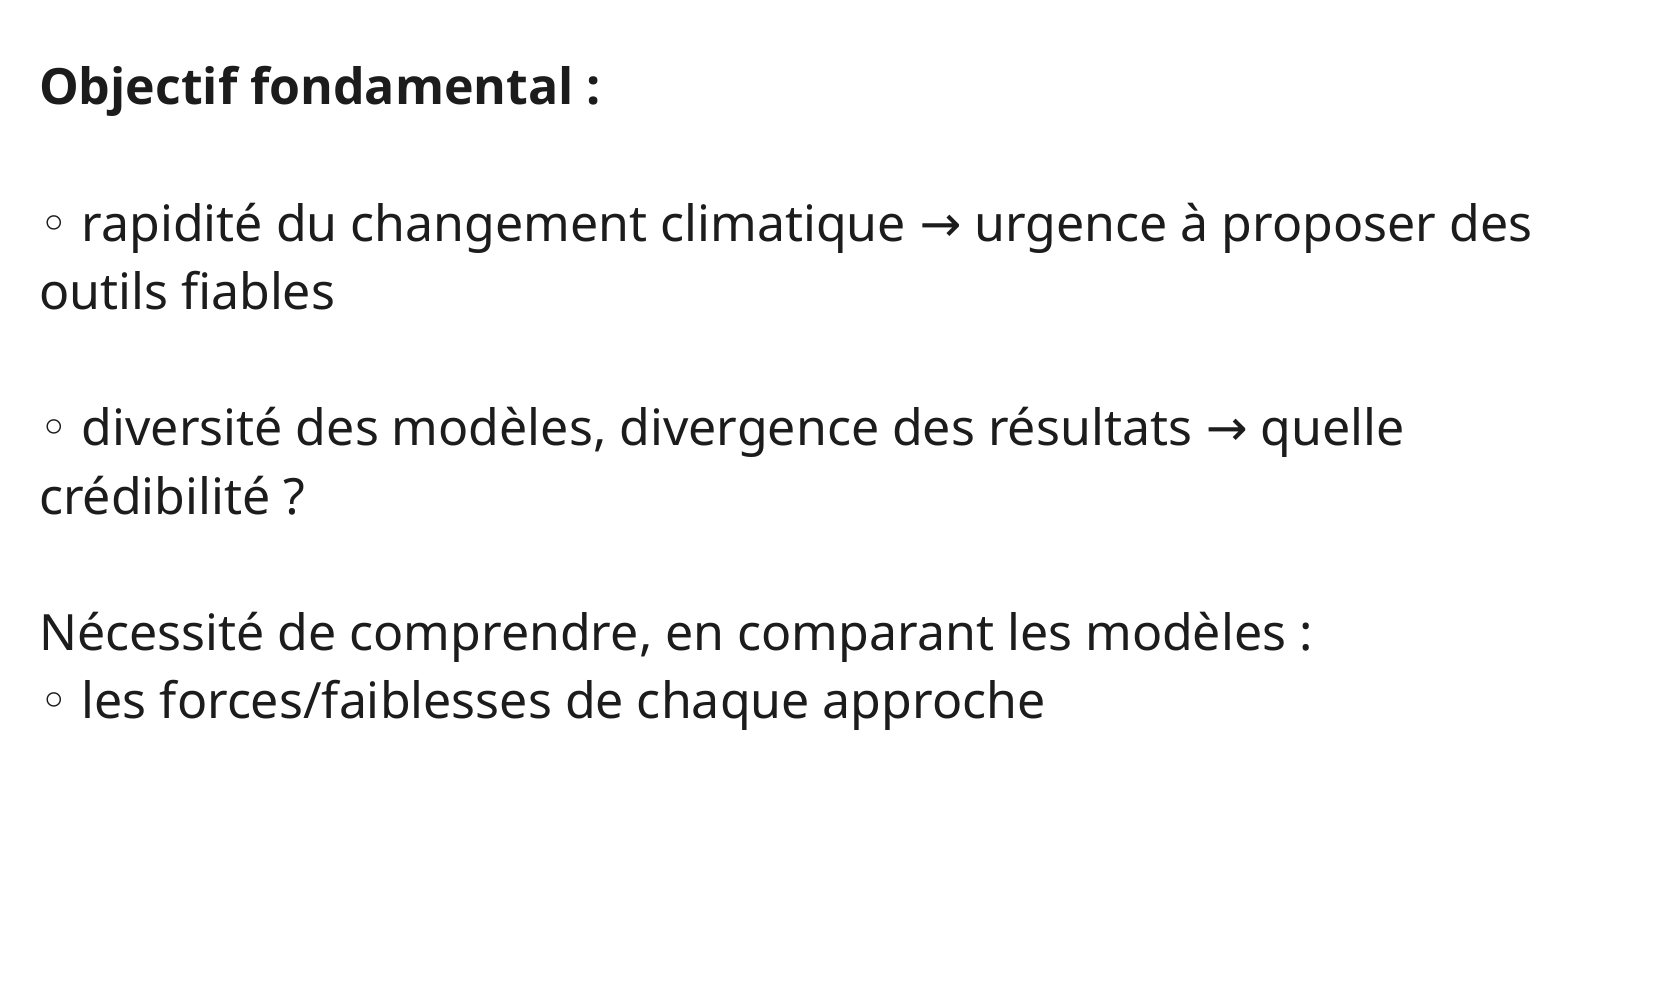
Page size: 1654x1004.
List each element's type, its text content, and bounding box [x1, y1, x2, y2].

subtitle Objectif fondamental : ◦ rapidité du changement climatique → urgence à proposer des outils fiables ◦ diversité des modèles, divergence des résultats → quelle crédibilité ? Nécessité de comprendre, en comparant les modèles : ◦ les forces/faiblesses de chaque approche [39, 50, 1644, 968]
